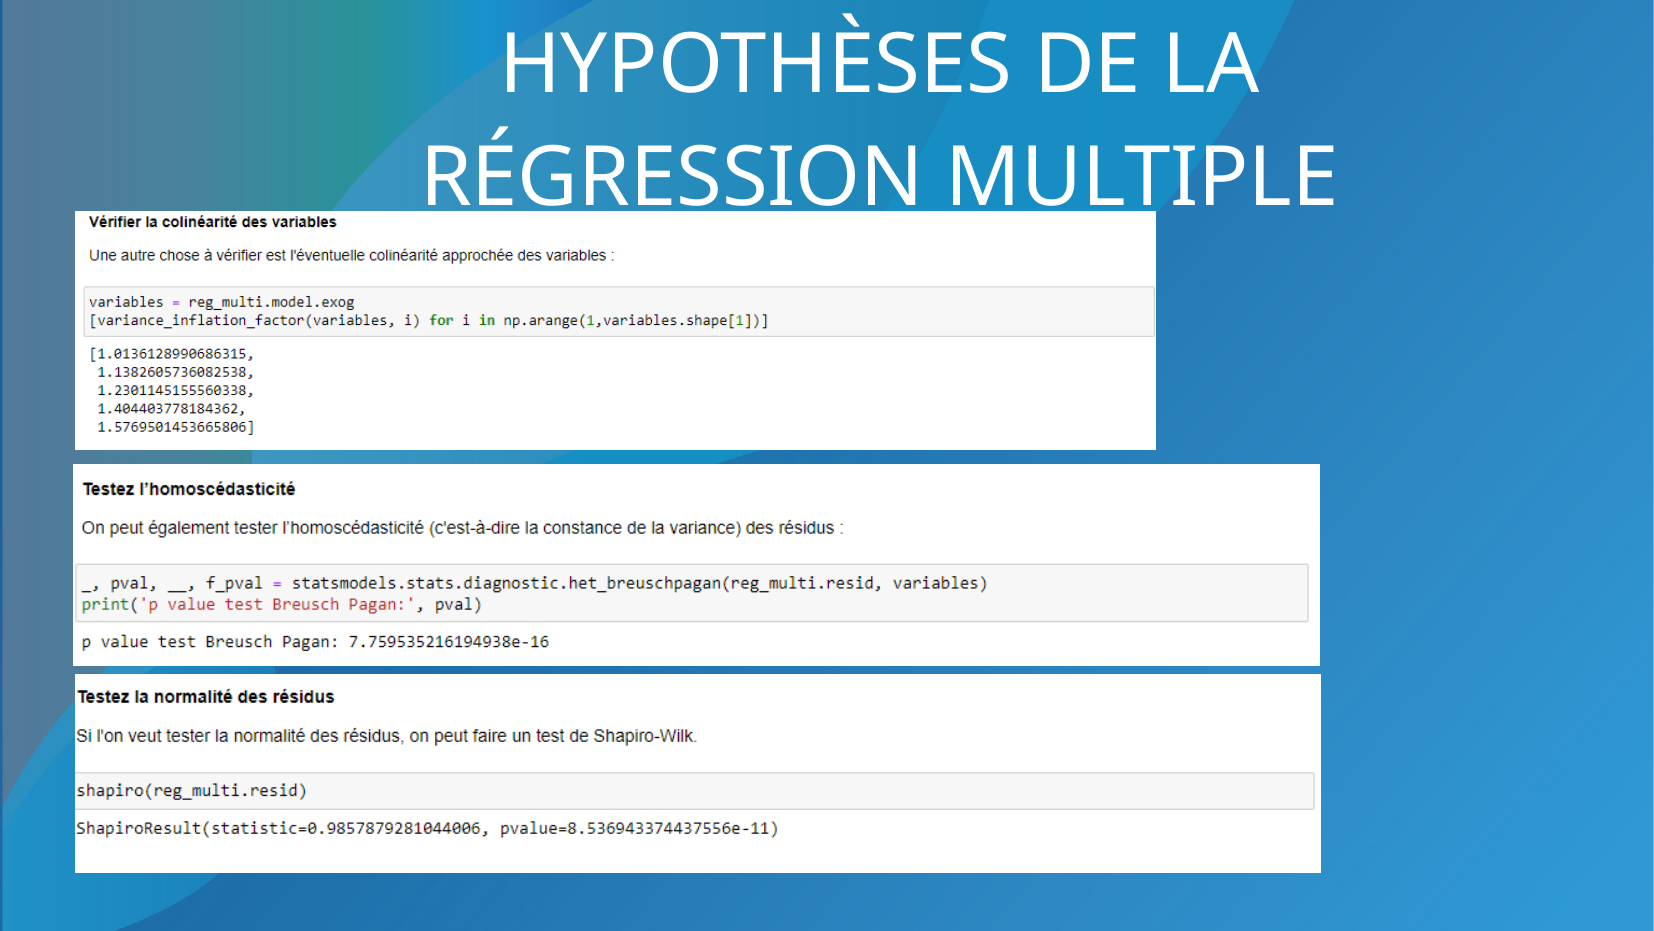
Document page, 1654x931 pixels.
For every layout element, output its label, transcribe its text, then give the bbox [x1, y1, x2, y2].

picture [0, 0, 1654, 931]
title HYPOTHÈSES DE LA RÉGRESSION MULTIPLE [258, 30, 1501, 204]
